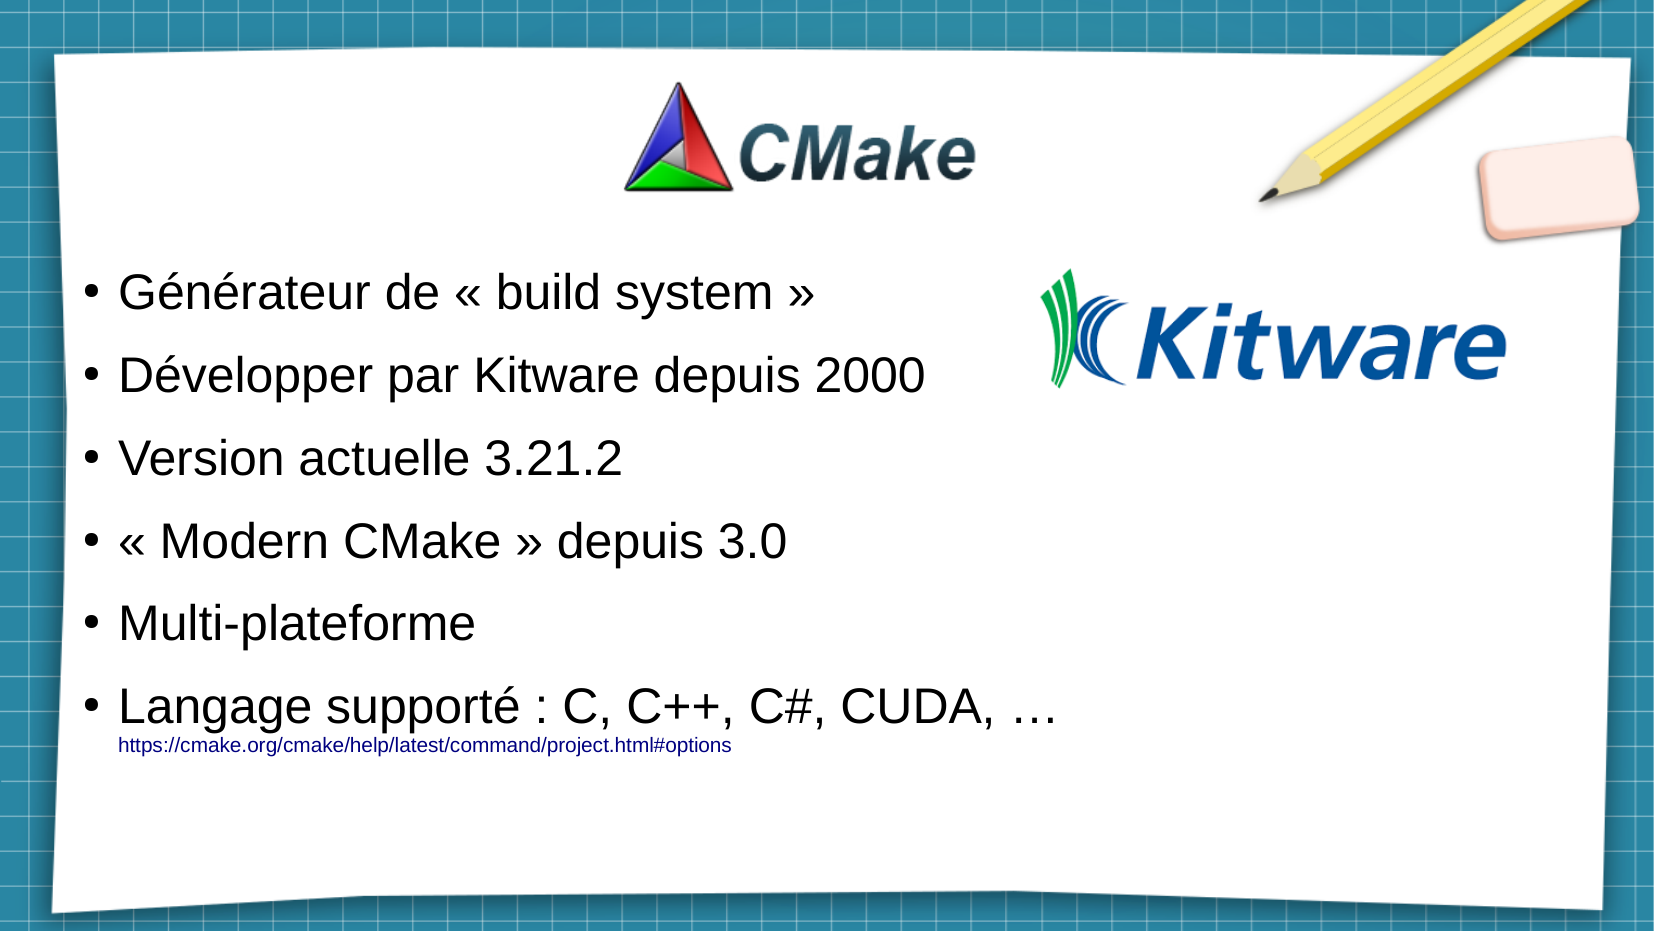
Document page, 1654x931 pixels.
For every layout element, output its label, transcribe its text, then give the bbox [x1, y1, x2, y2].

picture [0, 0, 1654, 931]
subtitle Générateur de « build system » Développer par Kitware depuis 2000 Version actuelle 3.21.2 « Modern CMake » depuis 3.0 Multi-plateforme Langage supporté : C, C++, C#, CUDA, … https://cmake.org/cmake/help/latest/command/project.html#options [82, 241, 1571, 781]
